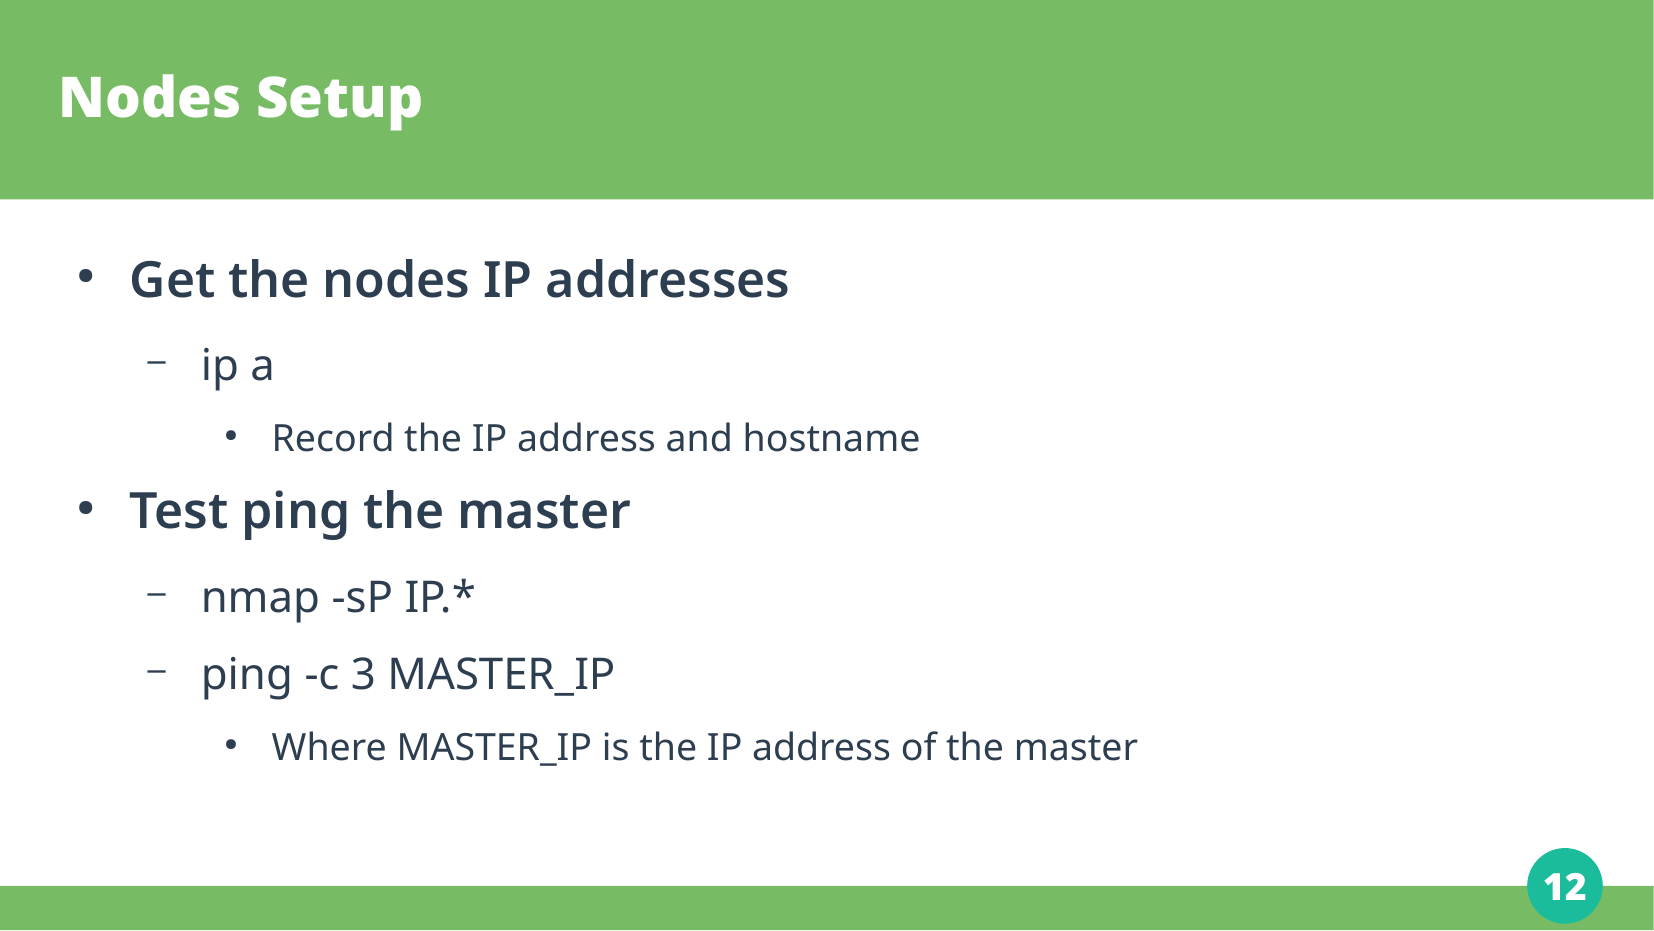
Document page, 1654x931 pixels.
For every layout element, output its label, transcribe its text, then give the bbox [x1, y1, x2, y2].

title Nodes Setup [59, 37, 1595, 155]
list Get the nodes IP addresses ip a Record the IP address and hostname Test ping the master nmap -sP IP.* ping -c 3 MASTER_IP Where MASTER_IP is the IP address of the master [59, 243, 1595, 864]
